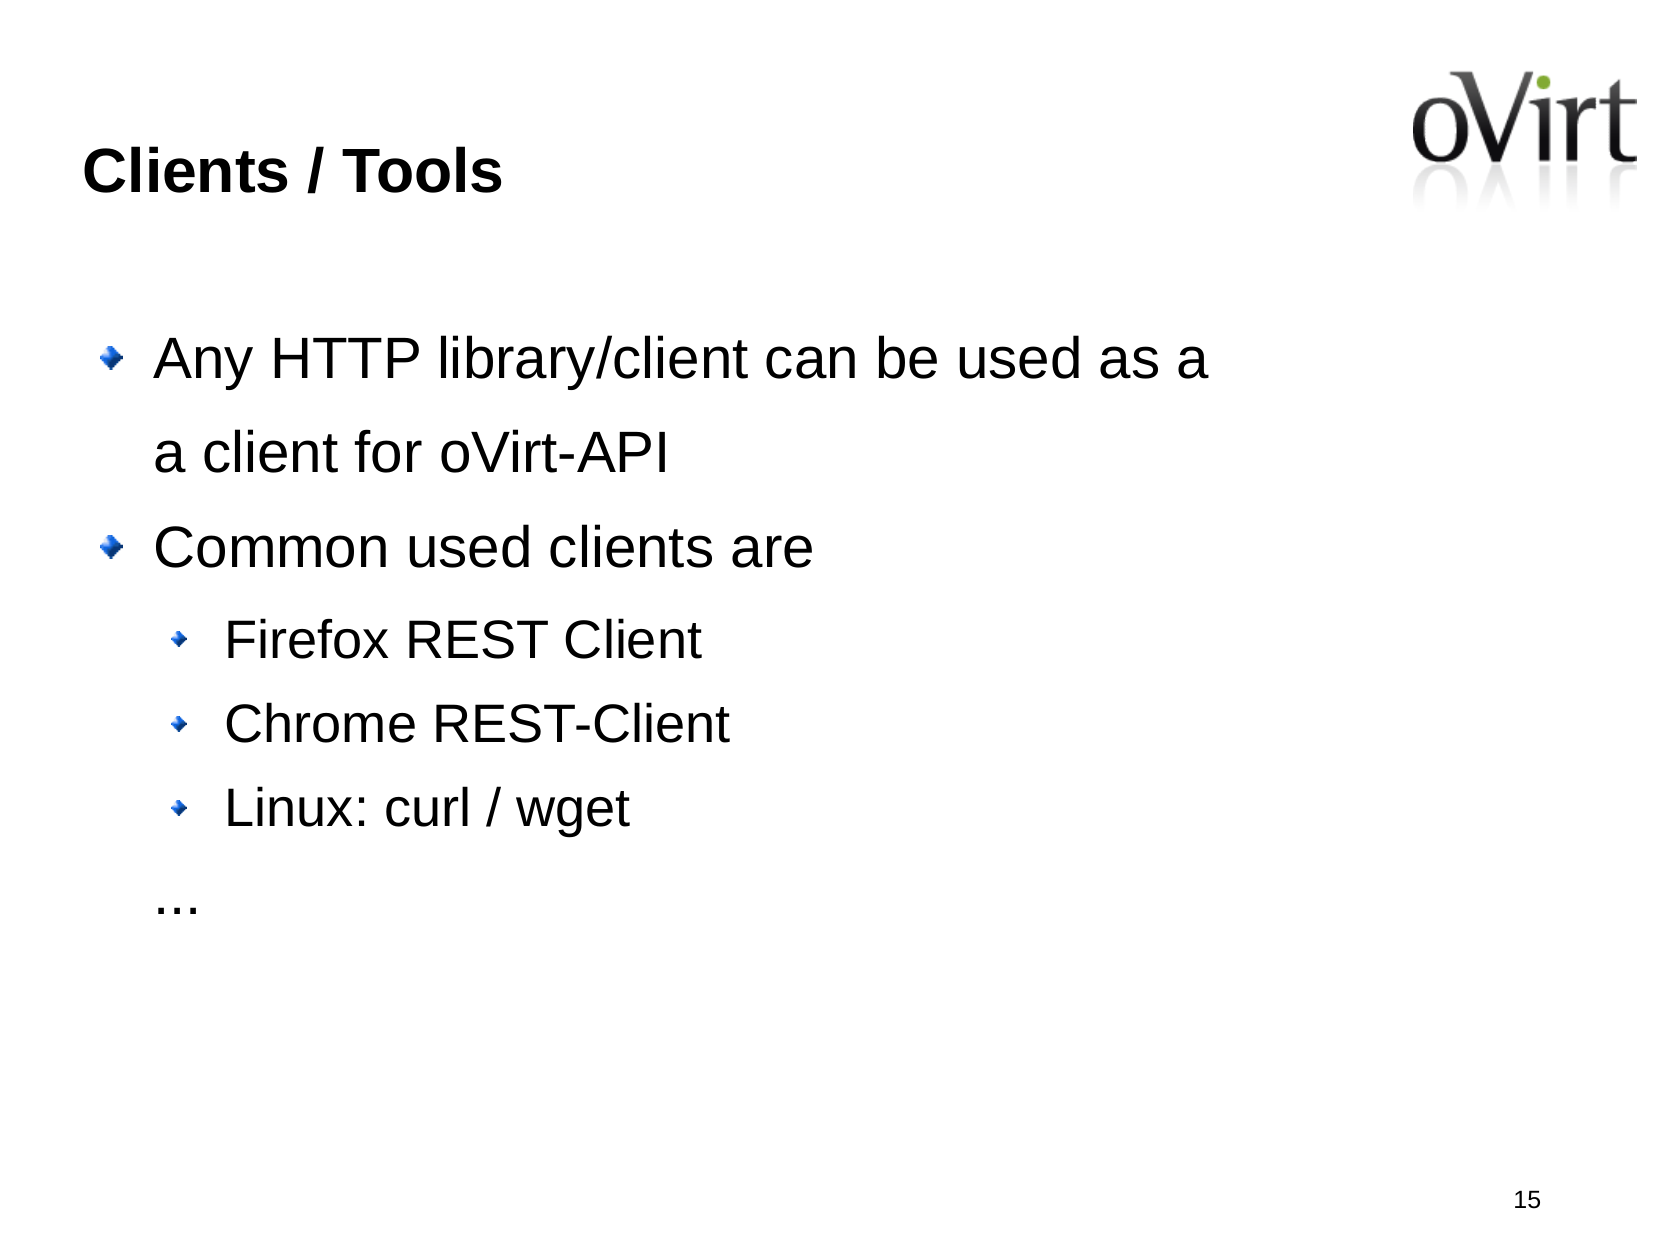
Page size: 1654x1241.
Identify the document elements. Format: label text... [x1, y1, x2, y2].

list Any HTTP library/client can be used as a a client for oVirt-API Common used clients are Firefox REST Client Chrome REST-Client Linux: curl / wget ... [82, 325, 1571, 1145]
picture [1413, 63, 1637, 212]
title Clients / Tools [82, 67, 1571, 275]
